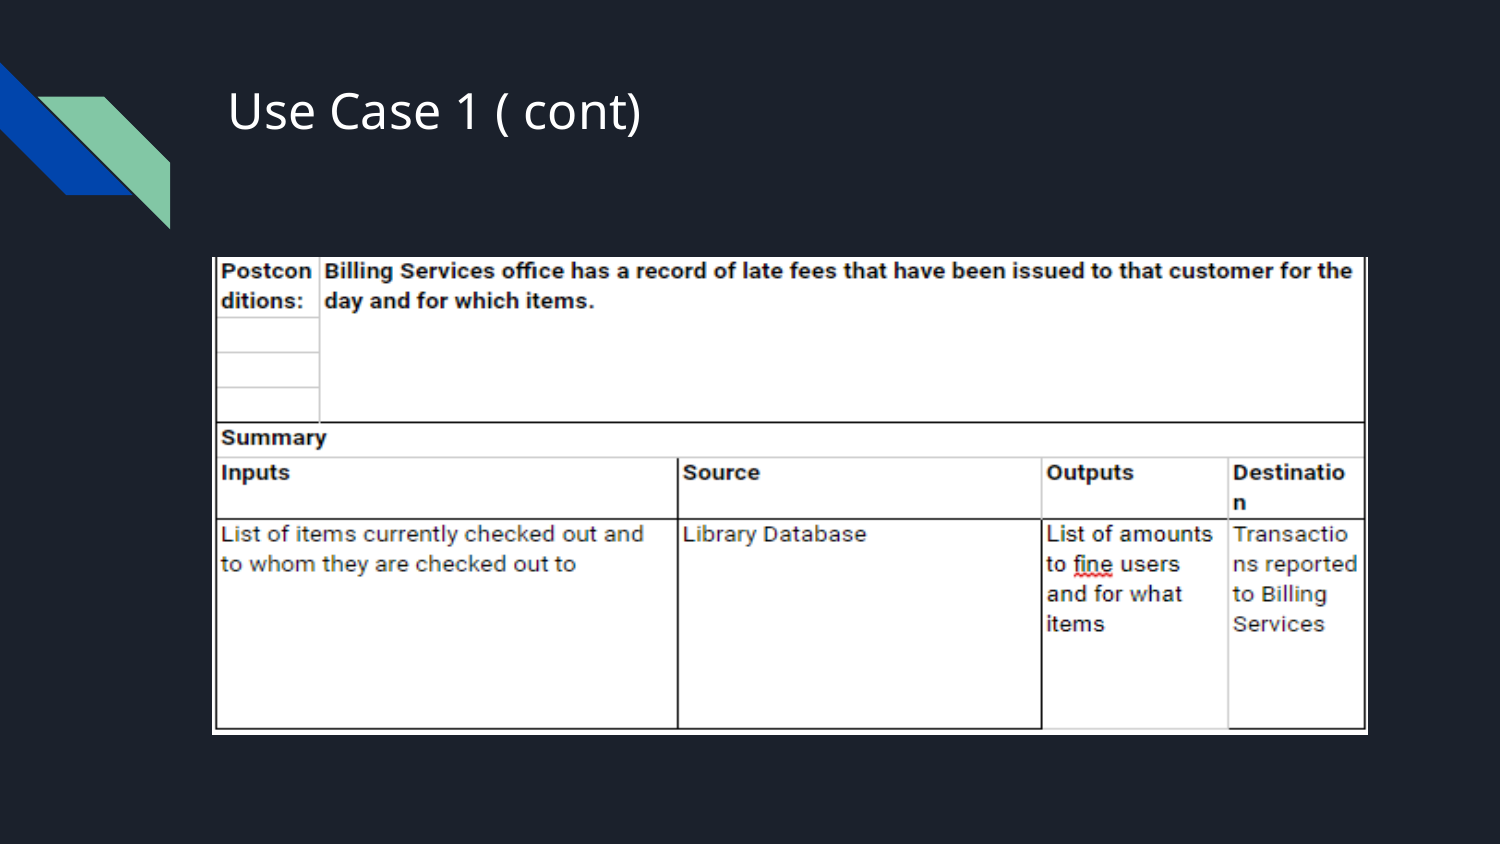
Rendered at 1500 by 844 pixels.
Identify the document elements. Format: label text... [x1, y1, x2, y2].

picture [212, 257, 1368, 735]
title Use Case 1 ( cont) [212, 64, 1368, 215]
